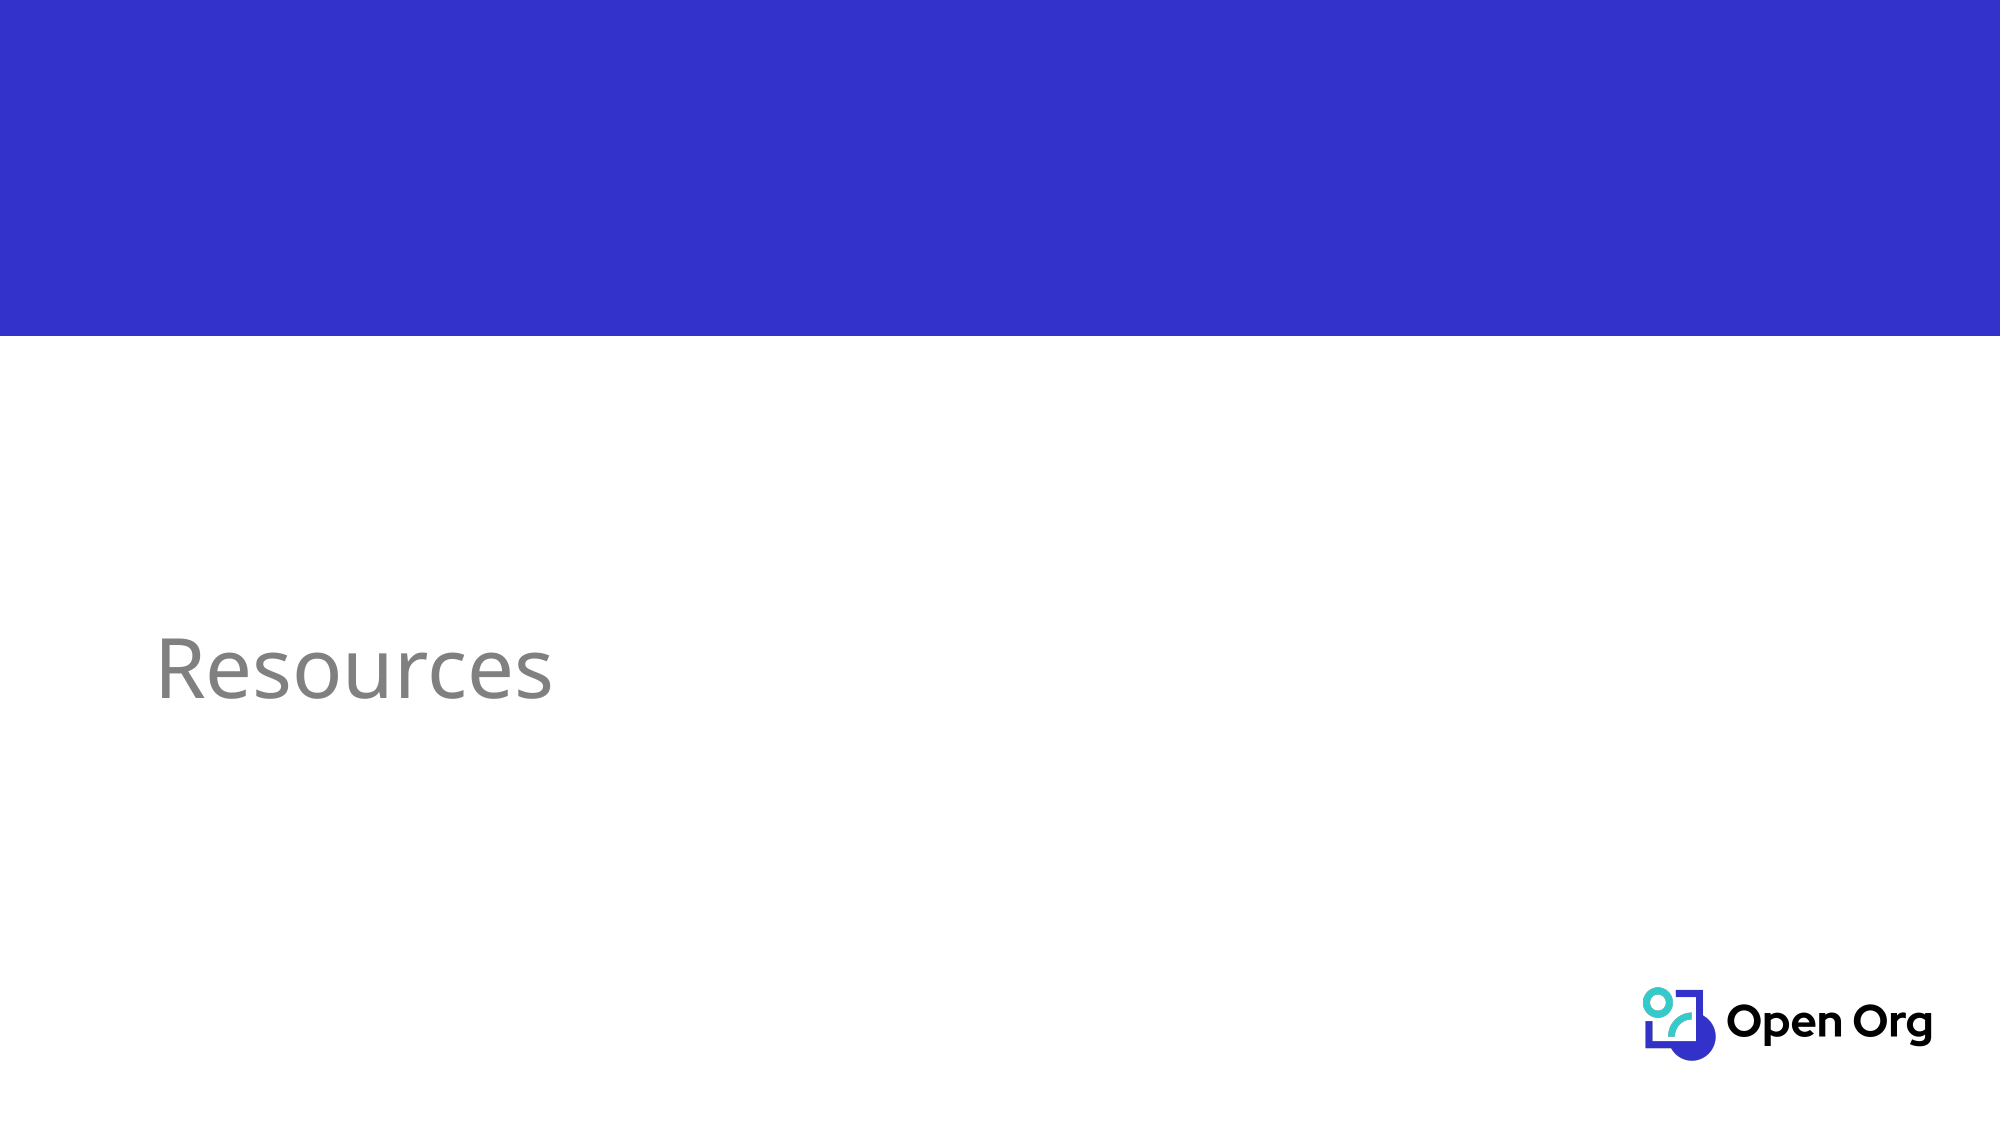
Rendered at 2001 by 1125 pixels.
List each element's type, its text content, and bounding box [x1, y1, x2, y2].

picture [1642, 986, 1932, 1062]
title Resources [154, 556, 1480, 774]
